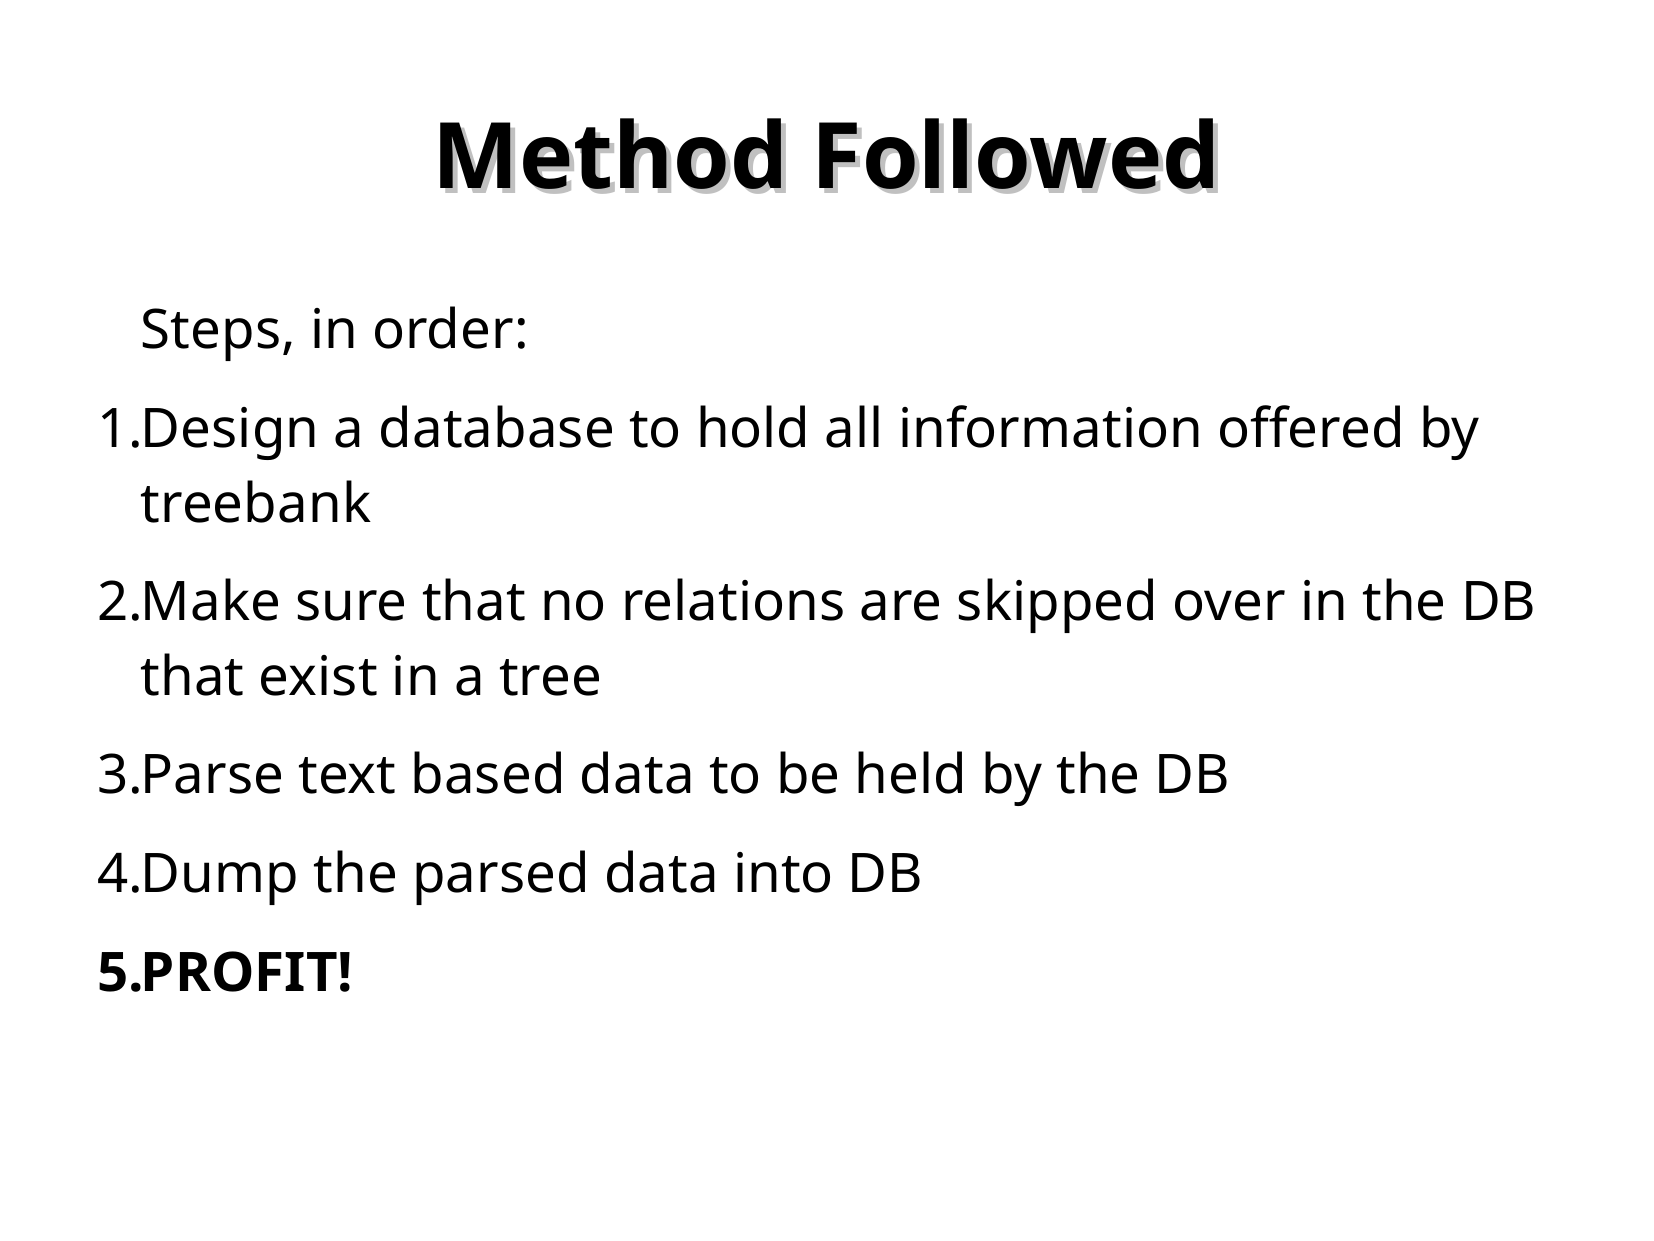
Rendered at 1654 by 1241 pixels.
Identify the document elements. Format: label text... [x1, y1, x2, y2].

title Method Followed [82, 49, 1571, 257]
list Steps, in order: Design a database to hold all information offered by treebank Make sure that no relations are skipped over in the DB that exist in a tree Parse text based data to be held by the DB Dump the parsed data into DB PROFIT! [82, 290, 1571, 1010]
